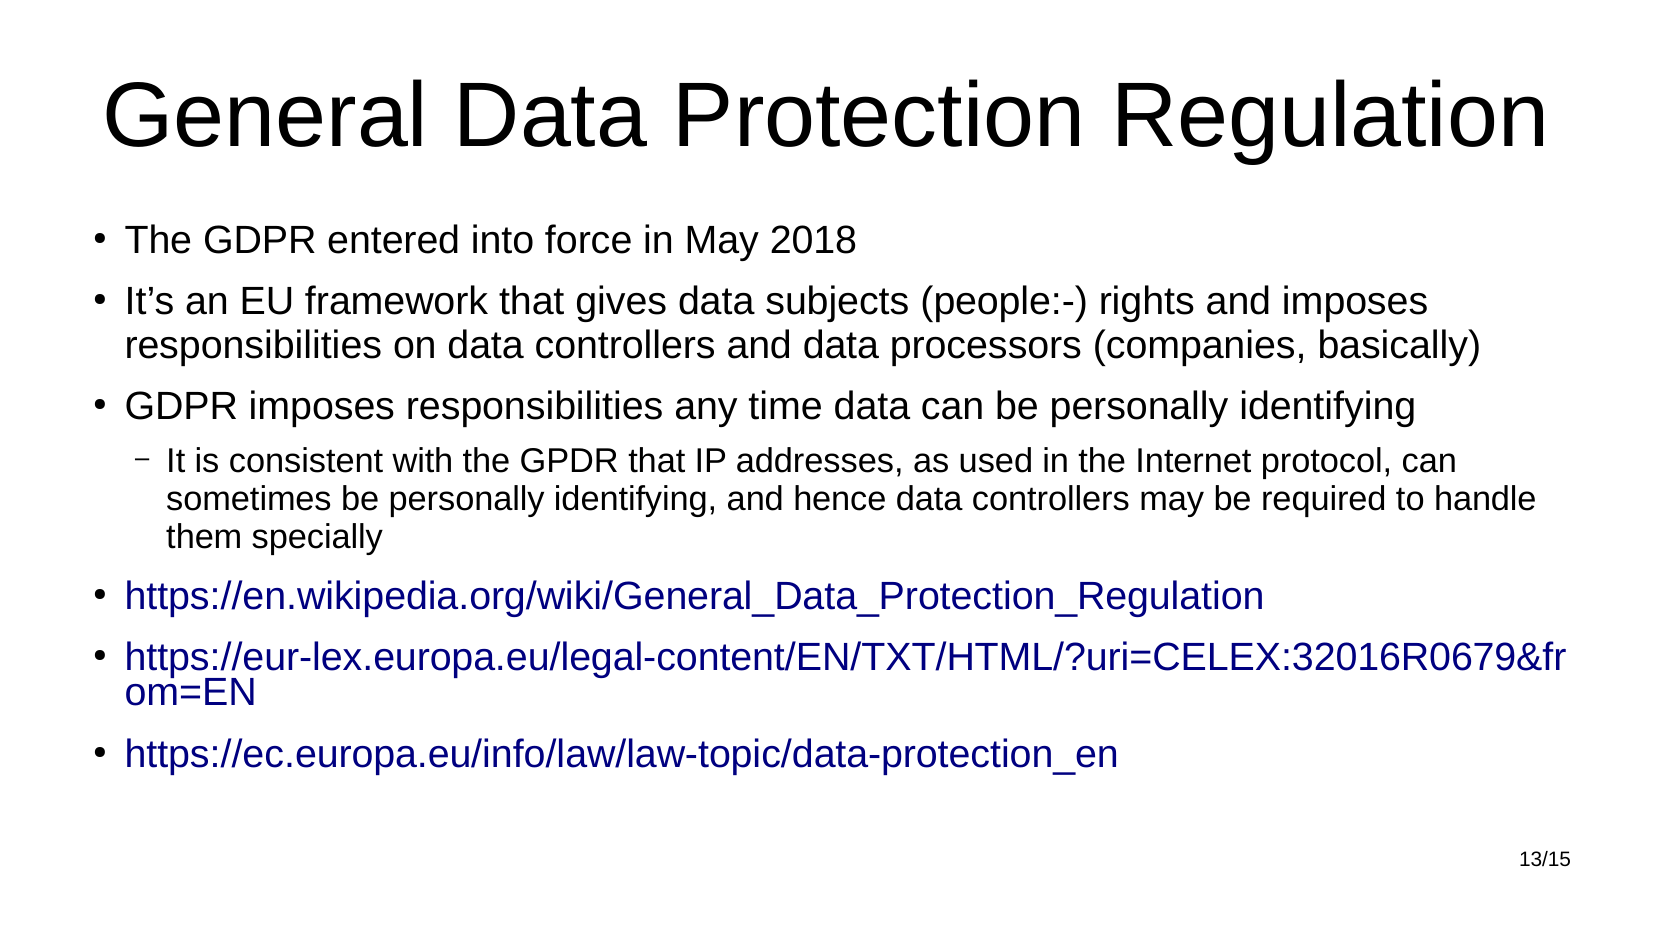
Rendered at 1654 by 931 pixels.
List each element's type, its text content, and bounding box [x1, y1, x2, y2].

list The GDPR entered into force in May 2018 It’s an EU framework that gives data subjects (people:-) rights and imposes responsibilities on data controllers and data processors (companies, basically) GDPR imposes responsibilities any time data can be personally identifying It is consistent with the GPDR that IP addresses, as used in the Internet protocol, can sometimes be personally identifying, and hence data controllers may be required to handle them specially https://en.wikipedia.org/wiki/General_Data_Protection_Regulation https://eur-lex.europa.eu/legal-content/EN/TXT/HTML/?uri=CELEX:32016R0679&from=EN https://ec.europa.eu/info/law/law-topic/data-protection_en [82, 217, 1571, 758]
title General Data Protection Regulation [82, 37, 1571, 193]
